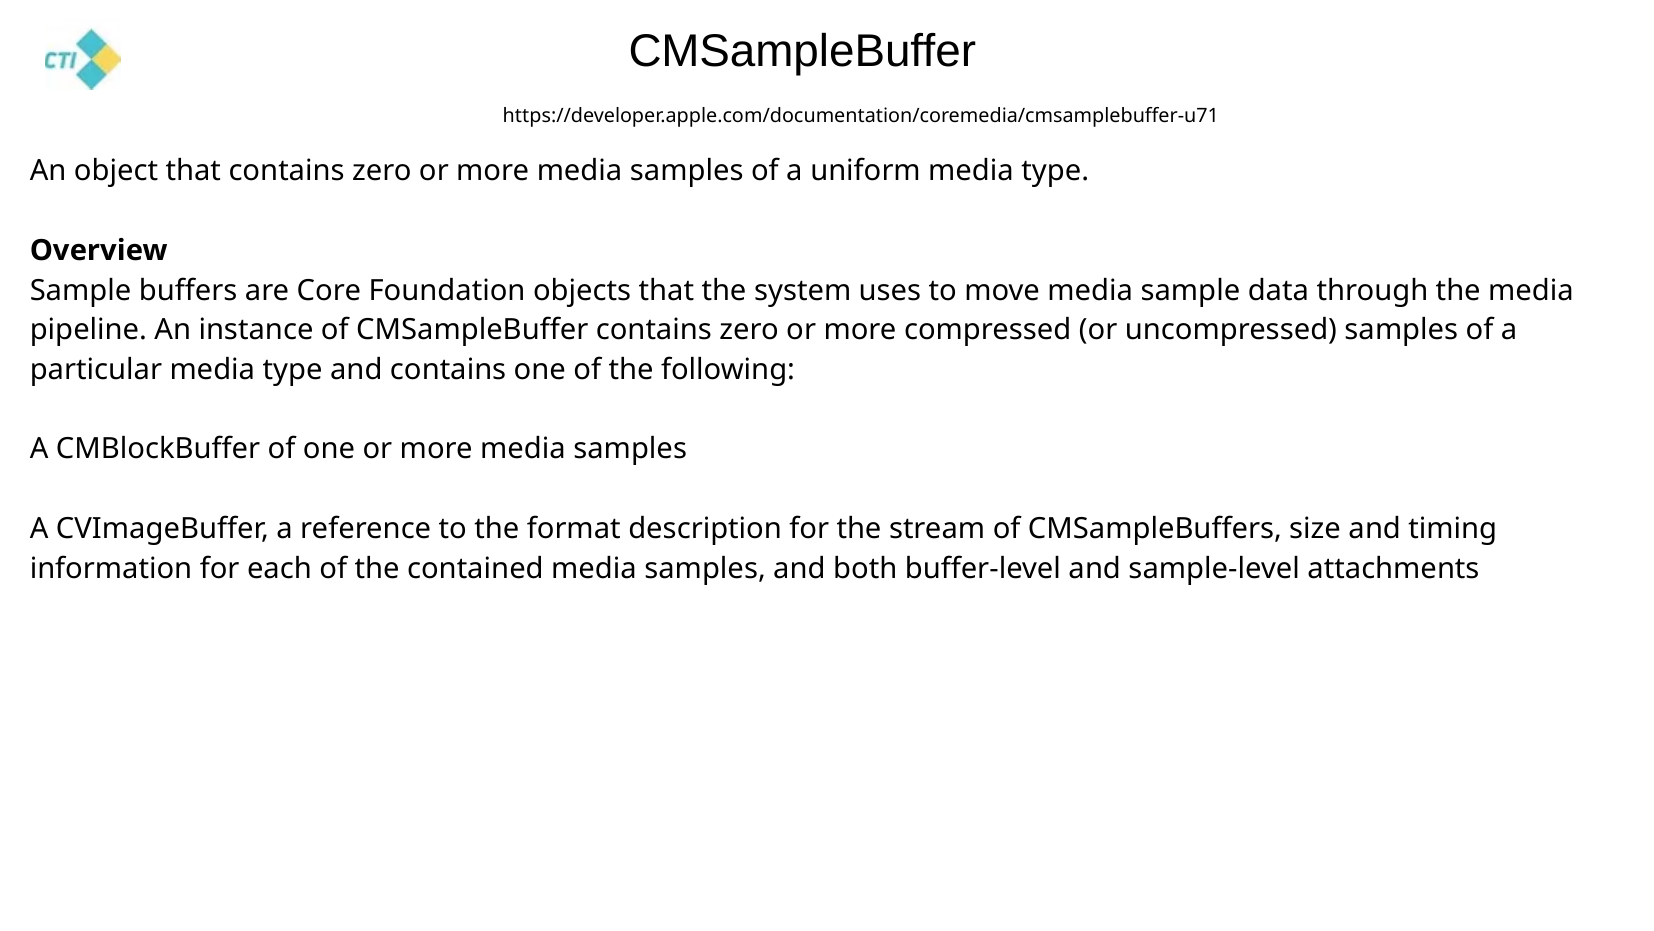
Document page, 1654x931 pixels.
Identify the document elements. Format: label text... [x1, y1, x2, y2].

text_box https://developer.apple.com/documentation/coremedia/cmsamplebuffer-u71 [487, 93, 1456, 142]
picture [45, 18, 121, 91]
text_box An object that contains zero or more media samples of a uniform media type. Overview Sample buffers are Core Foundation objects that the system uses to move media sample data through the media pipeline. An instance of CMSampleBuffer contains zero or more compressed (or uncompressed) samples of a particular media type and contains one of the following: A CMBlockBuffer of one or more media samples A CVImageBuffer, a reference to the format description for the stream of CMSampleBuffers, size and timing information for each of the contained media samples, and both buffer-level and sample-level attachments [15, 142, 1591, 916]
text_box CMSampleBuffer [225, 17, 1381, 136]
